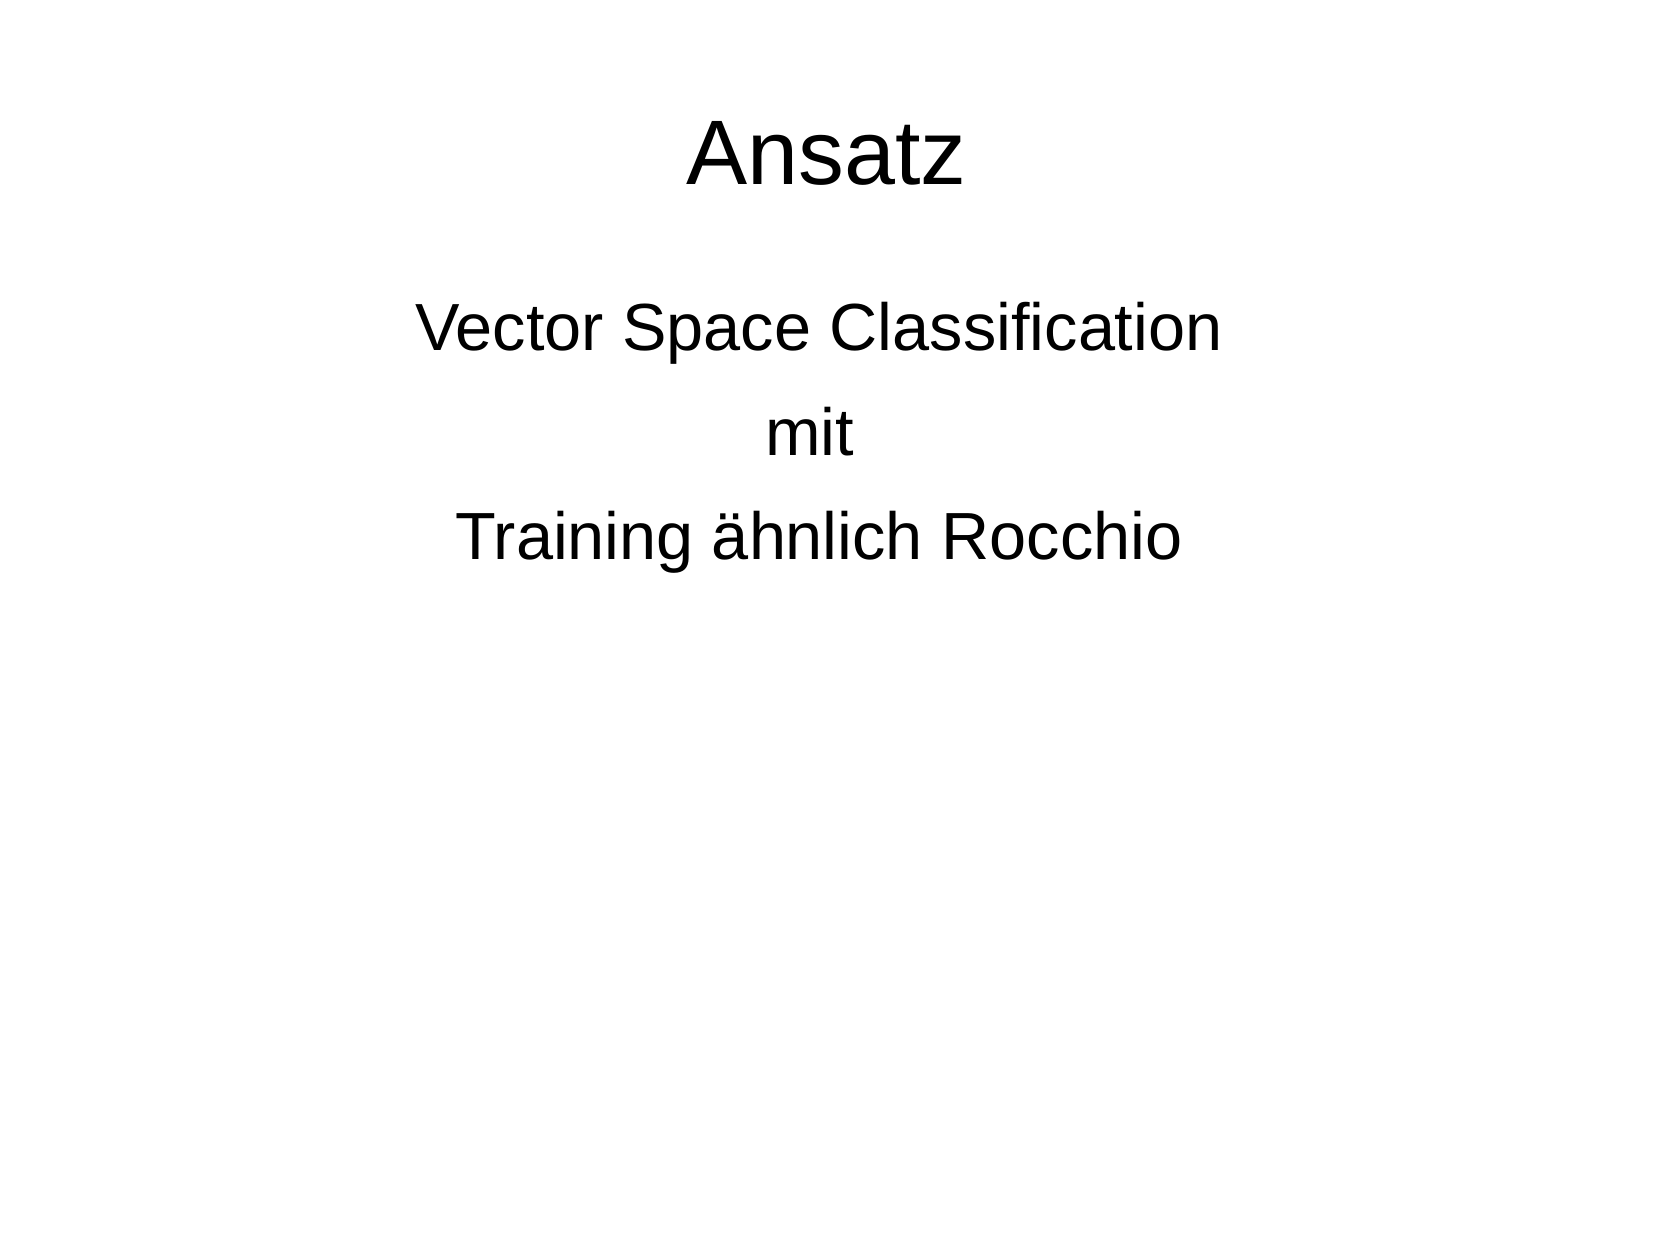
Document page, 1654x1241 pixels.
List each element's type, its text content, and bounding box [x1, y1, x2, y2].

list Vector Space Classification mit Training ähnlich Rocchio [82, 290, 1538, 1010]
title Ansatz [82, 49, 1571, 257]
